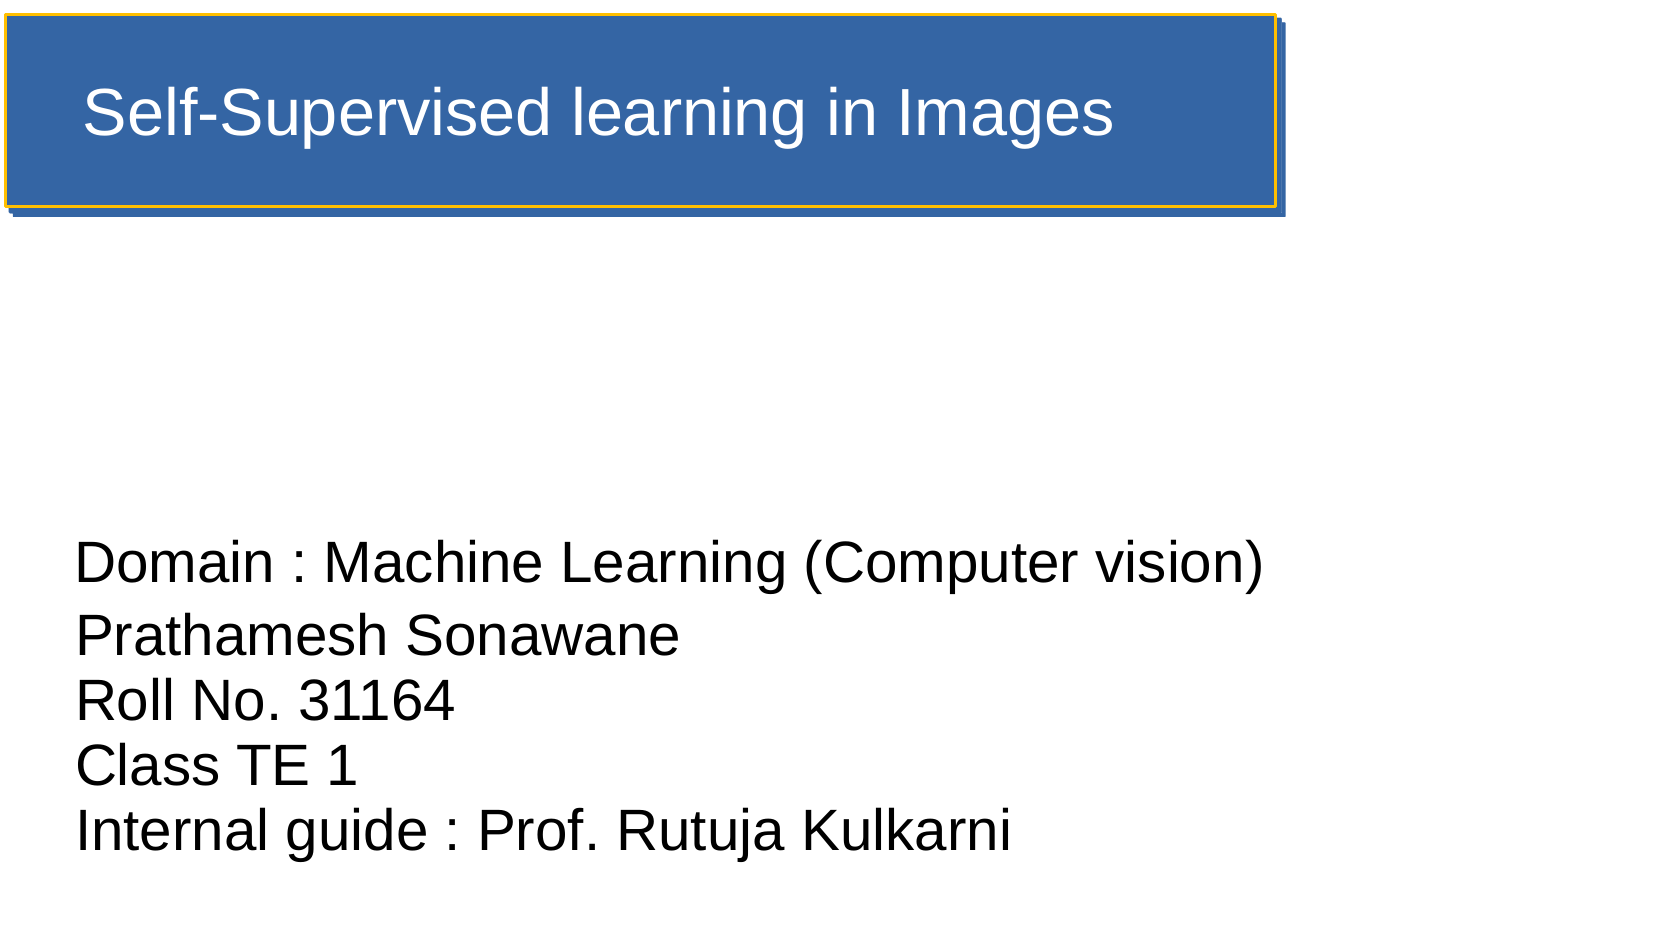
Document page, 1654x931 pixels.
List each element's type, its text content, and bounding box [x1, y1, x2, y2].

subtitle Domain : Machine Learning (Computer vision) [51, 487, 1289, 638]
title Self-Supervised learning in Images [82, 35, 1235, 189]
text_box Prathamesh Sonawane Roll No. 31164 Class TE 1 Internal guide : Prof. Rutuja Kulkarni [75, 602, 1313, 863]
